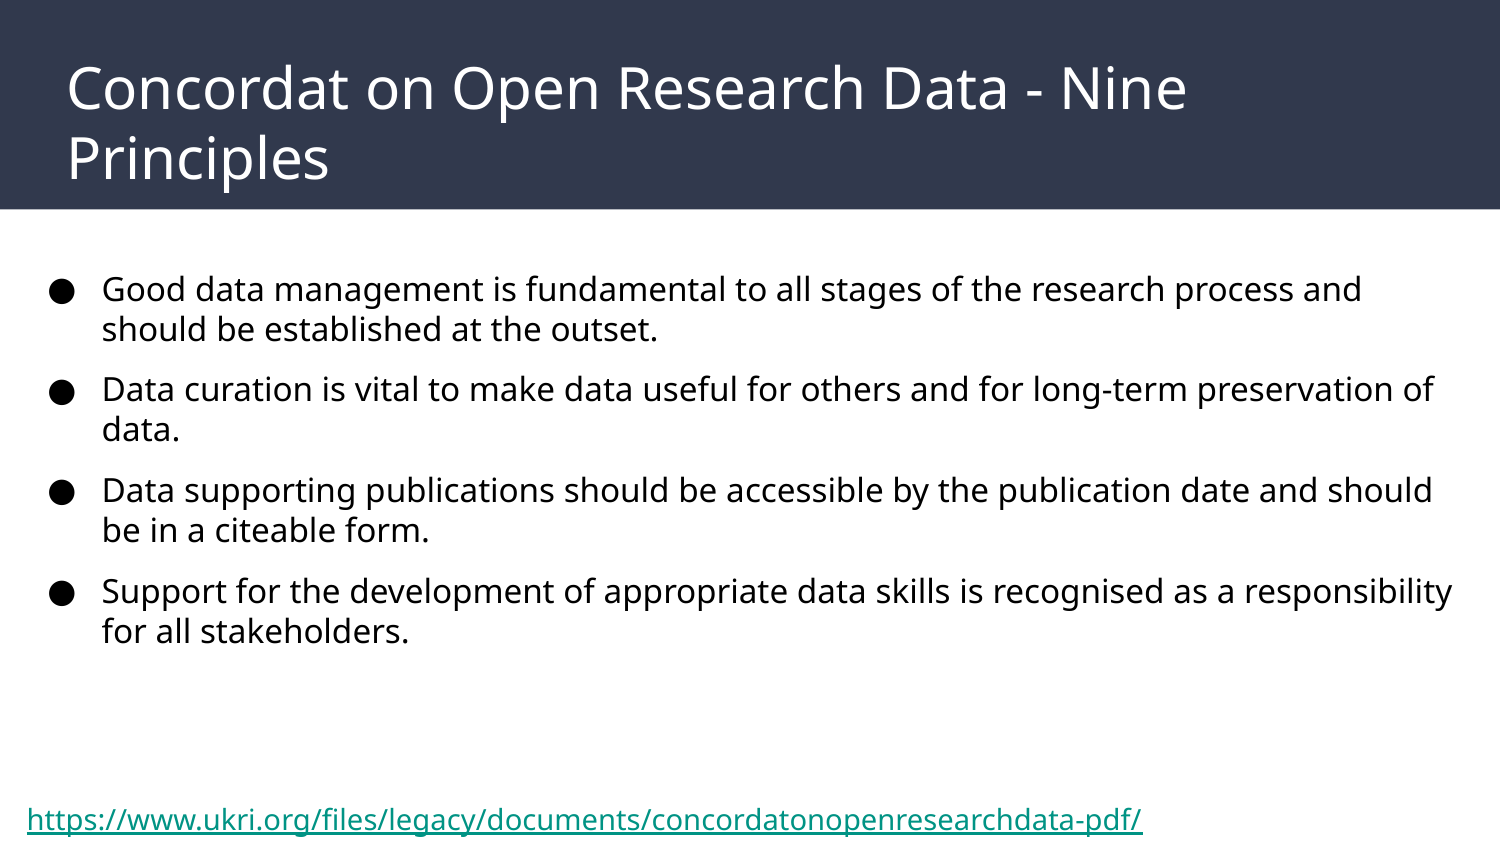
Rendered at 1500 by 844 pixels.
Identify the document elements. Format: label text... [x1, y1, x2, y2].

text_box https://www.ukri.org/files/legacy/documents/concordatonopenresearchdata-pdf/ [11, 785, 1282, 832]
text_box Good data management is fundamental to all stages of the research process and should be established at the outset. Data curation is vital to make data useful for others and for long-term preservation of data. Data supporting publications should be accessible by the publication date and should be in a citeable form. Support for the development of appropriate data skills is recognised as a responsibility for all stakeholders. [11, 252, 1481, 786]
title Concordat on Open Research Data - Nine Principles [51, 36, 1449, 139]
